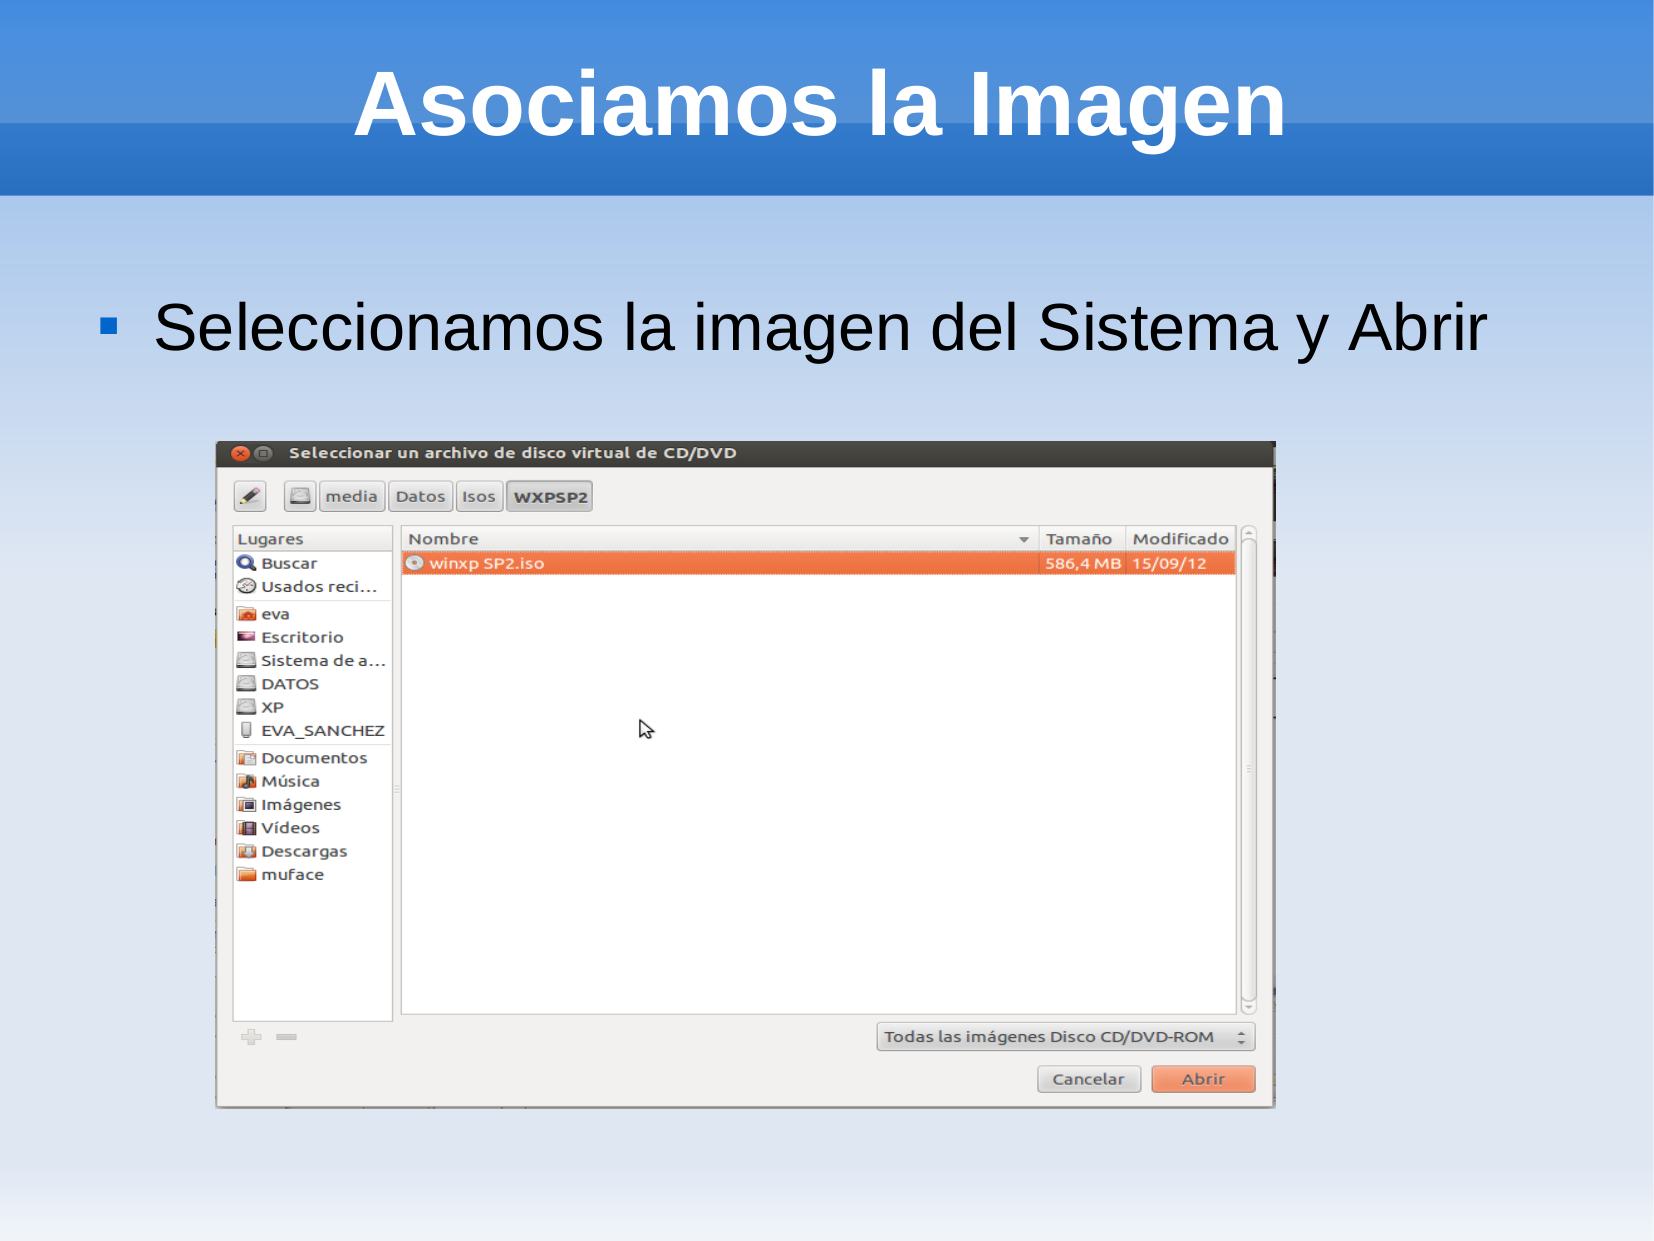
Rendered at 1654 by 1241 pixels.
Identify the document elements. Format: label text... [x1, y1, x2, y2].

title Asociamos la Imagen [76, 0, 1565, 208]
picture [0, 0, 1654, 1241]
list Seleccionamos la imagen del Sistema y Abrir [82, 290, 1571, 1109]
